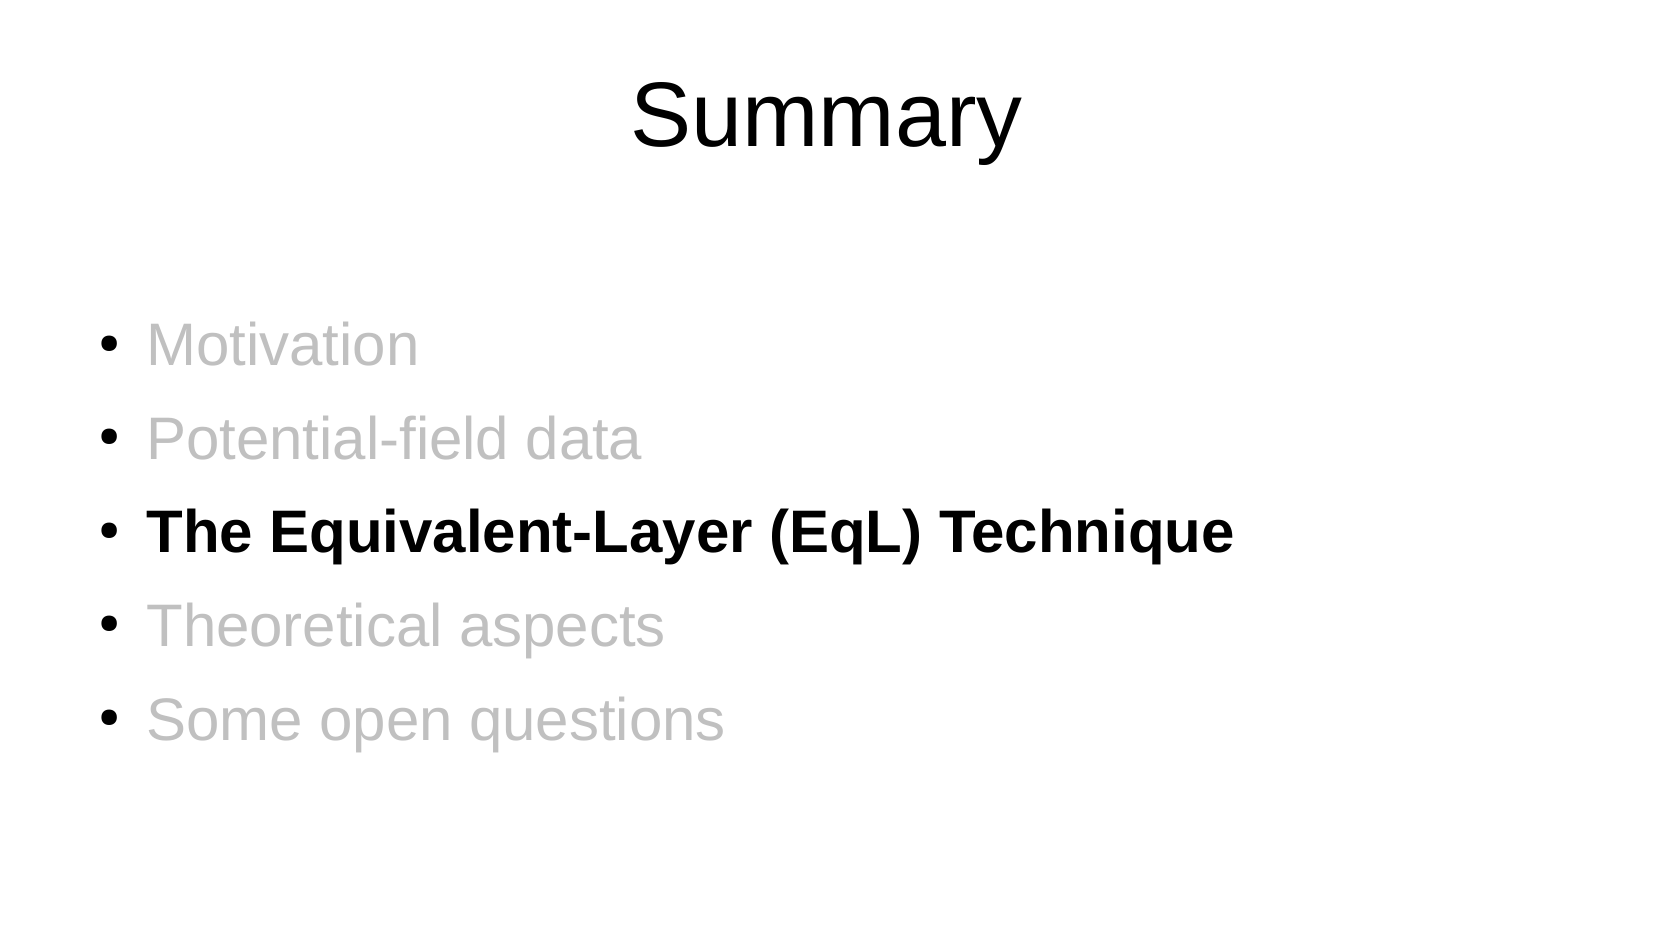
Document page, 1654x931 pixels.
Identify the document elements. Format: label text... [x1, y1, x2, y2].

title Summary [82, 37, 1571, 193]
list Motivation Potential-field data The Equivalent-Layer (EqL) Technique Theoretical aspects Some open questions [82, 217, 1571, 758]
